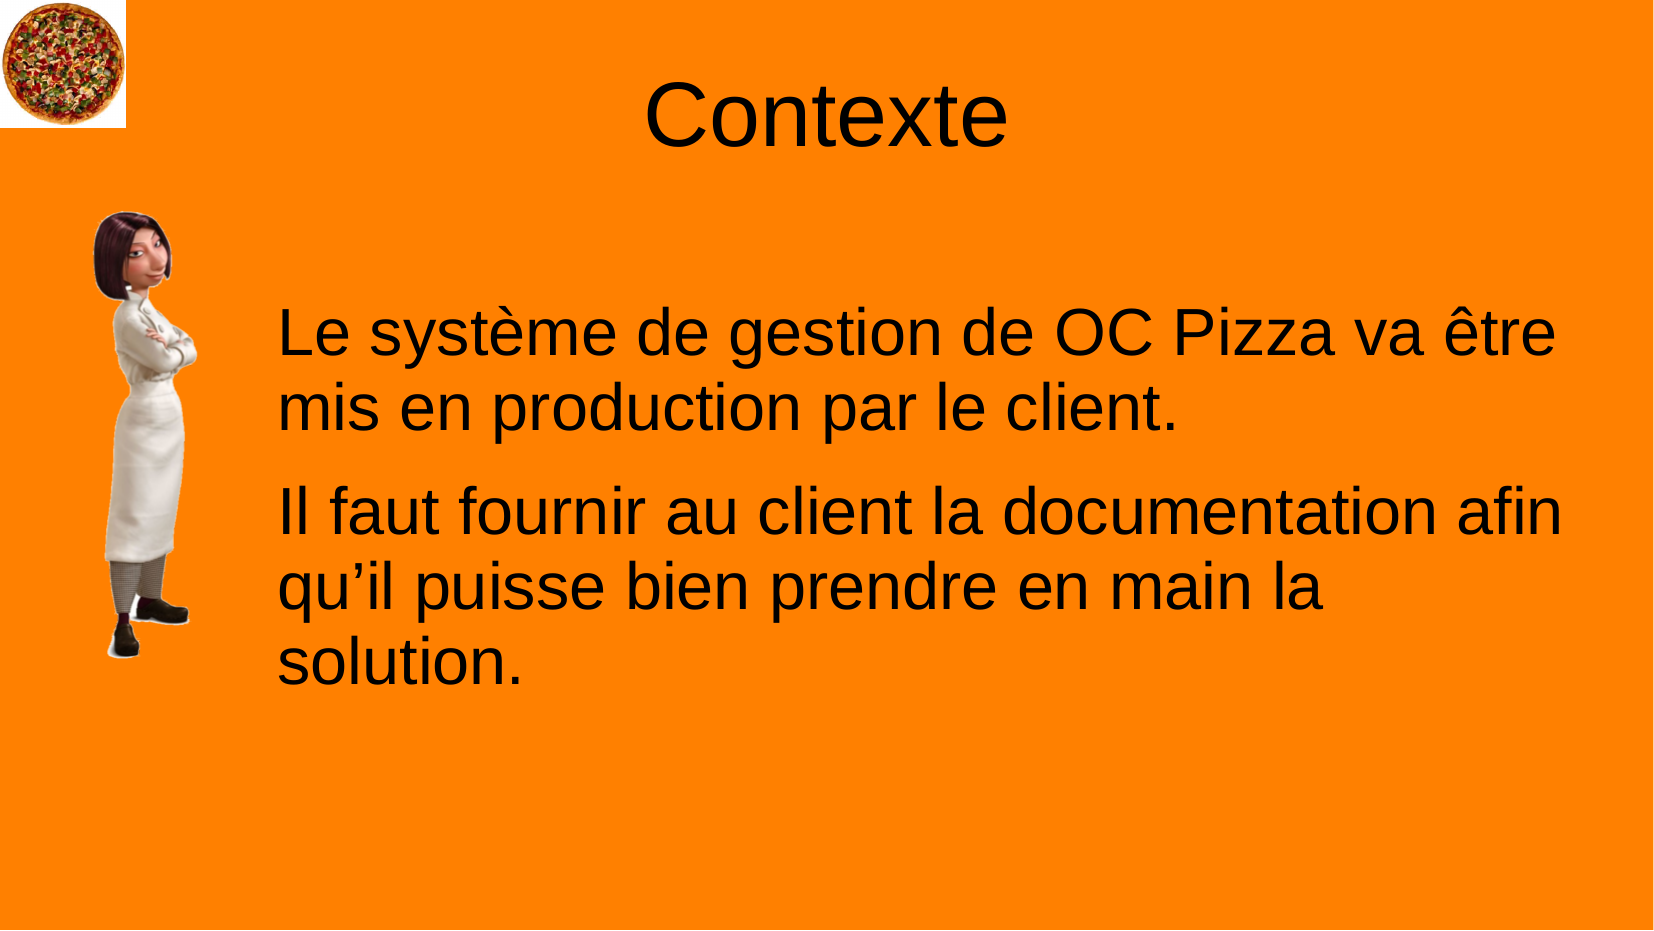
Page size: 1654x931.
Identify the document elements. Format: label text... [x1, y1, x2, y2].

list Le système de gestion de OC Pizza va être mis en production par le client. Il faut fournir au client la documentation afin qu’il puisse bien prendre en main la solution. [206, 295, 1571, 758]
picture [29, 177, 260, 677]
picture [0, 0, 126, 128]
title Contexte [82, 12, 1571, 218]
